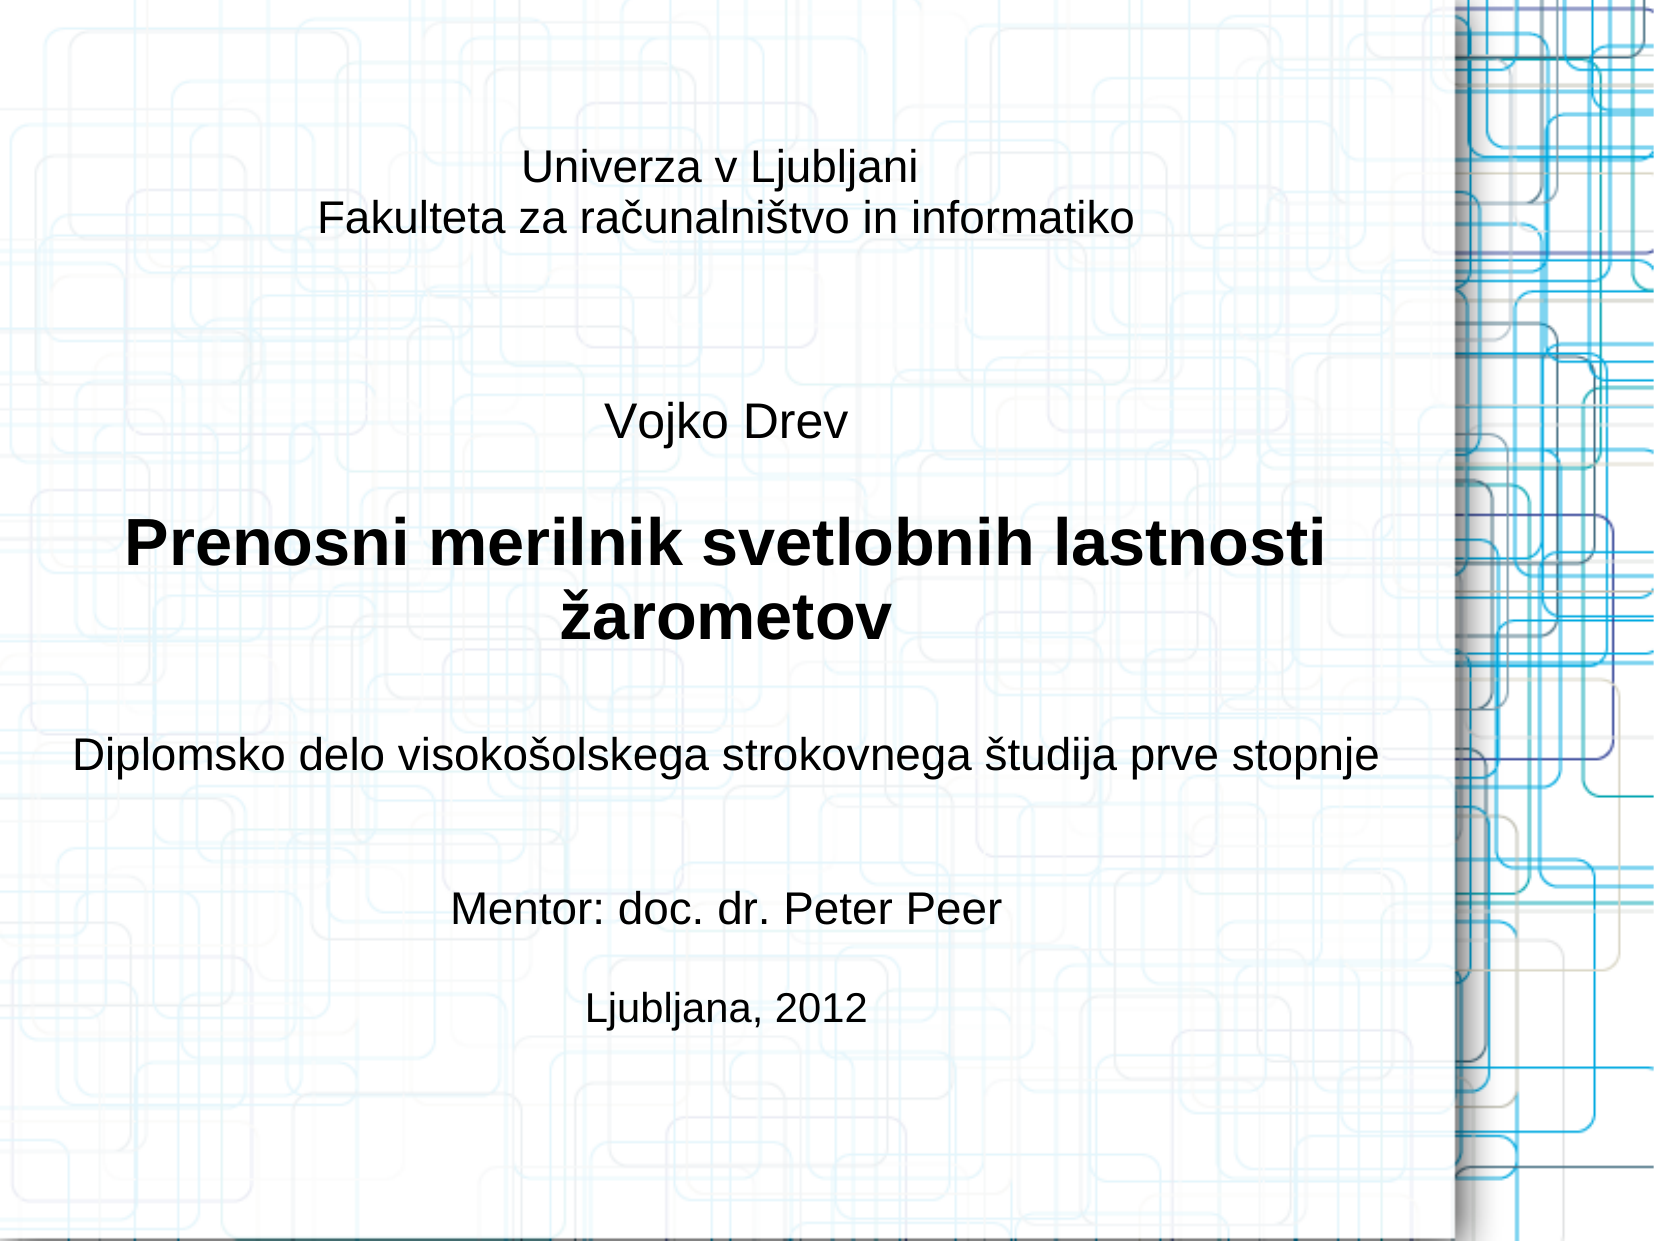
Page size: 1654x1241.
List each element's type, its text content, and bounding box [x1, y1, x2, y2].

subtitle Univerza v Ljubljani Fakulteta za računalništvo in informatiko Vojko Drev Prenosni merilnik svetlobnih lastnosti žarometov Diplomsko delo visokošolskega strokovnega študija prve stopnje Mentor: doc. dr. Peter Peer Ljubljana, 2012 [0, 141, 1453, 1106]
picture [0, 0, 1654, 1241]
